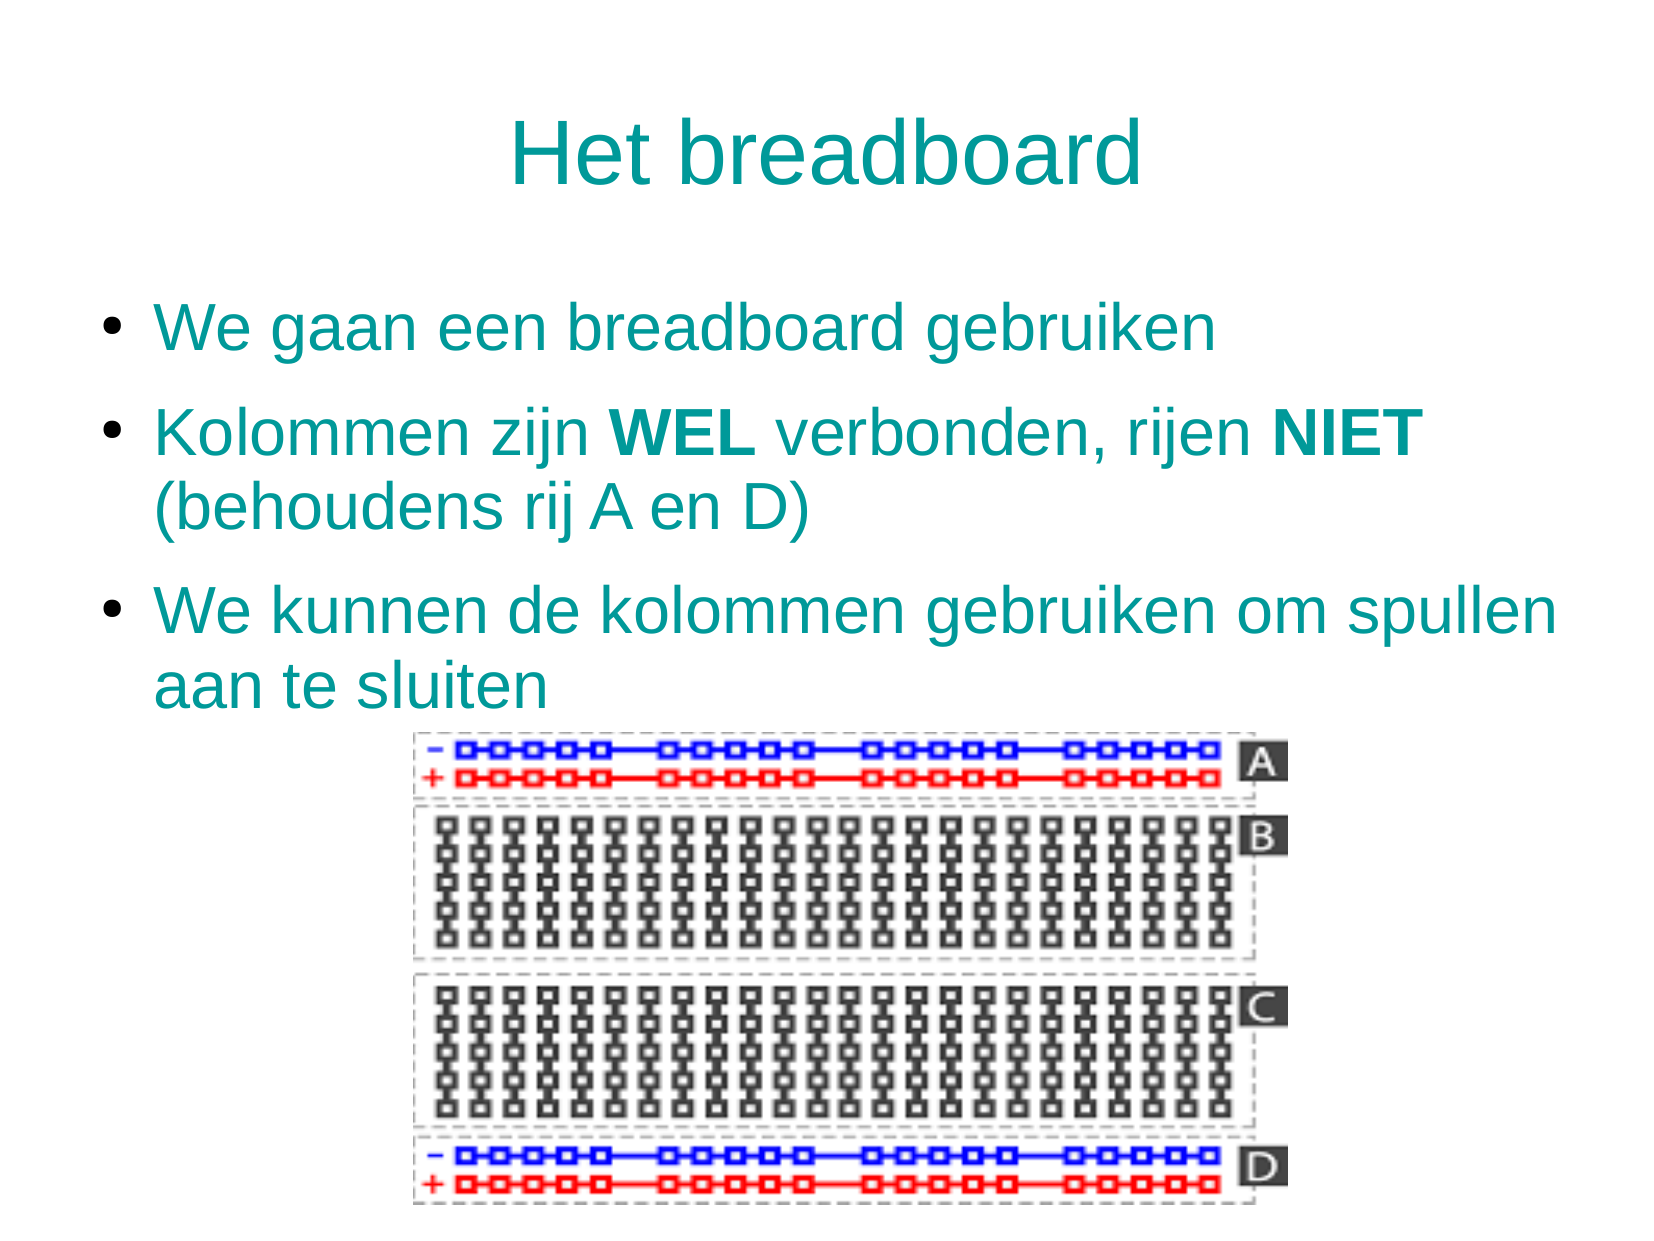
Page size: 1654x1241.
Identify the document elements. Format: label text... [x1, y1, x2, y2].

picture [413, 732, 1288, 1205]
title Het breadboard [82, 49, 1571, 257]
list We gaan een breadboard gebruiken Kolommen zijn WEL verbonden, rijen NIET (behoudens rij A en D) We kunnen de kolommen gebruiken om spullen aan te sluiten [82, 290, 1571, 1010]
